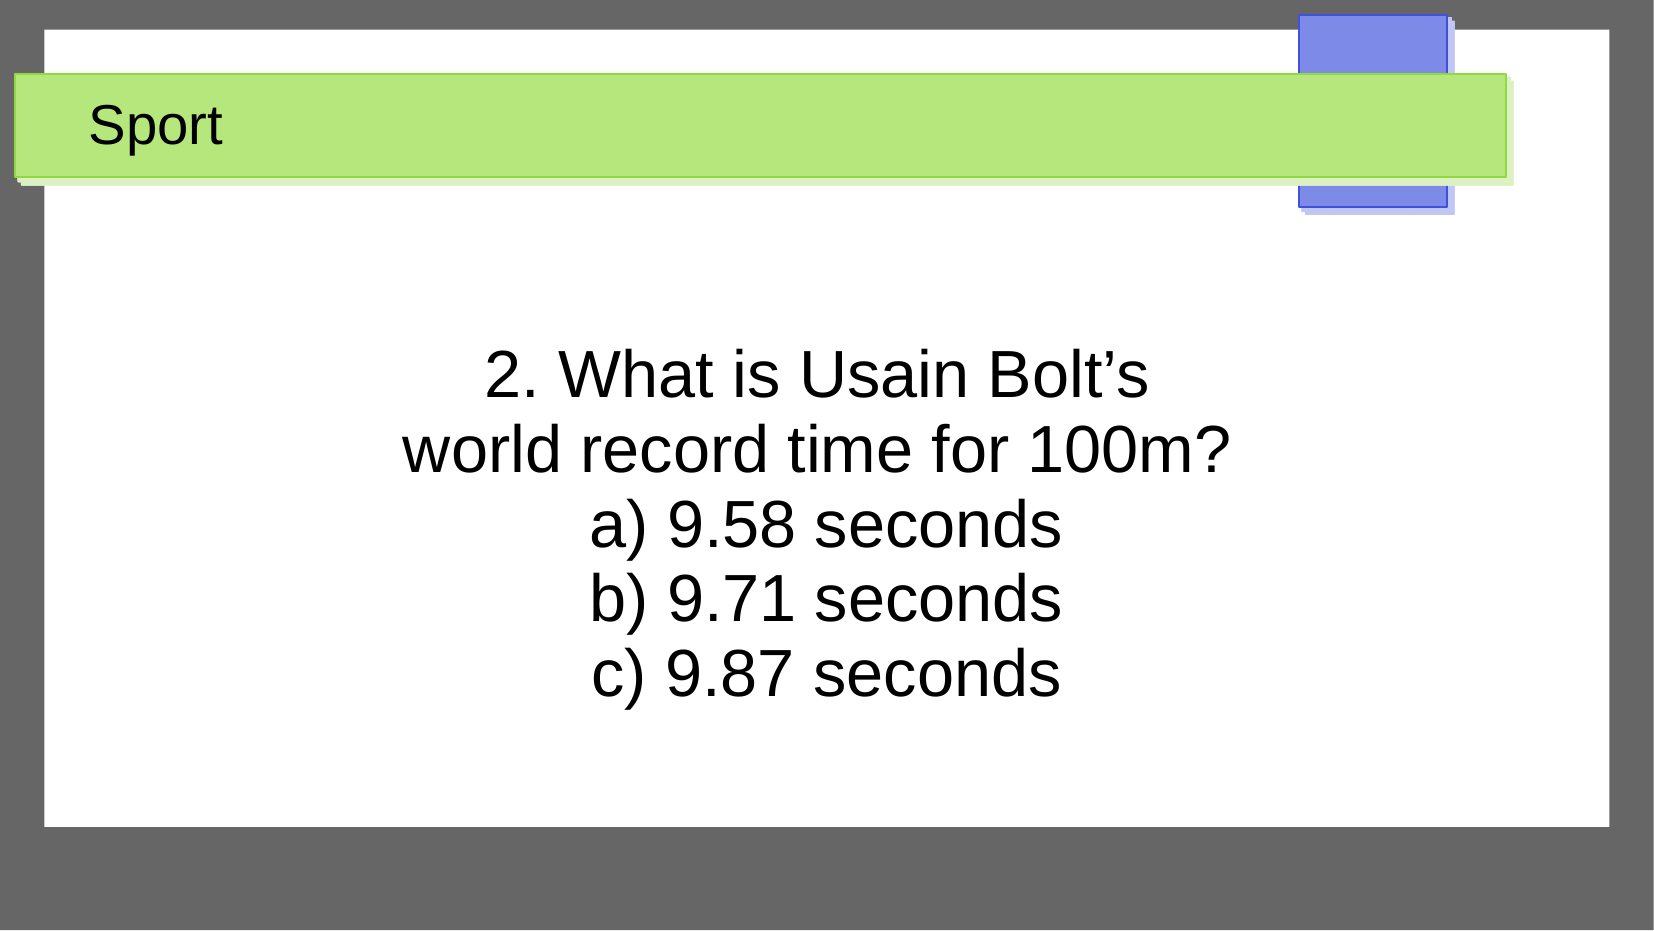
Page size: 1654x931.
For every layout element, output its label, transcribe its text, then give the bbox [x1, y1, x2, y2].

title Sport [88, 73, 1506, 178]
text_box 2. What is Usain Bolt’s world record time for 100m? a) 9.58 seconds b) 9.71 seconds c) 9.87 seconds [88, 236, 1565, 813]
